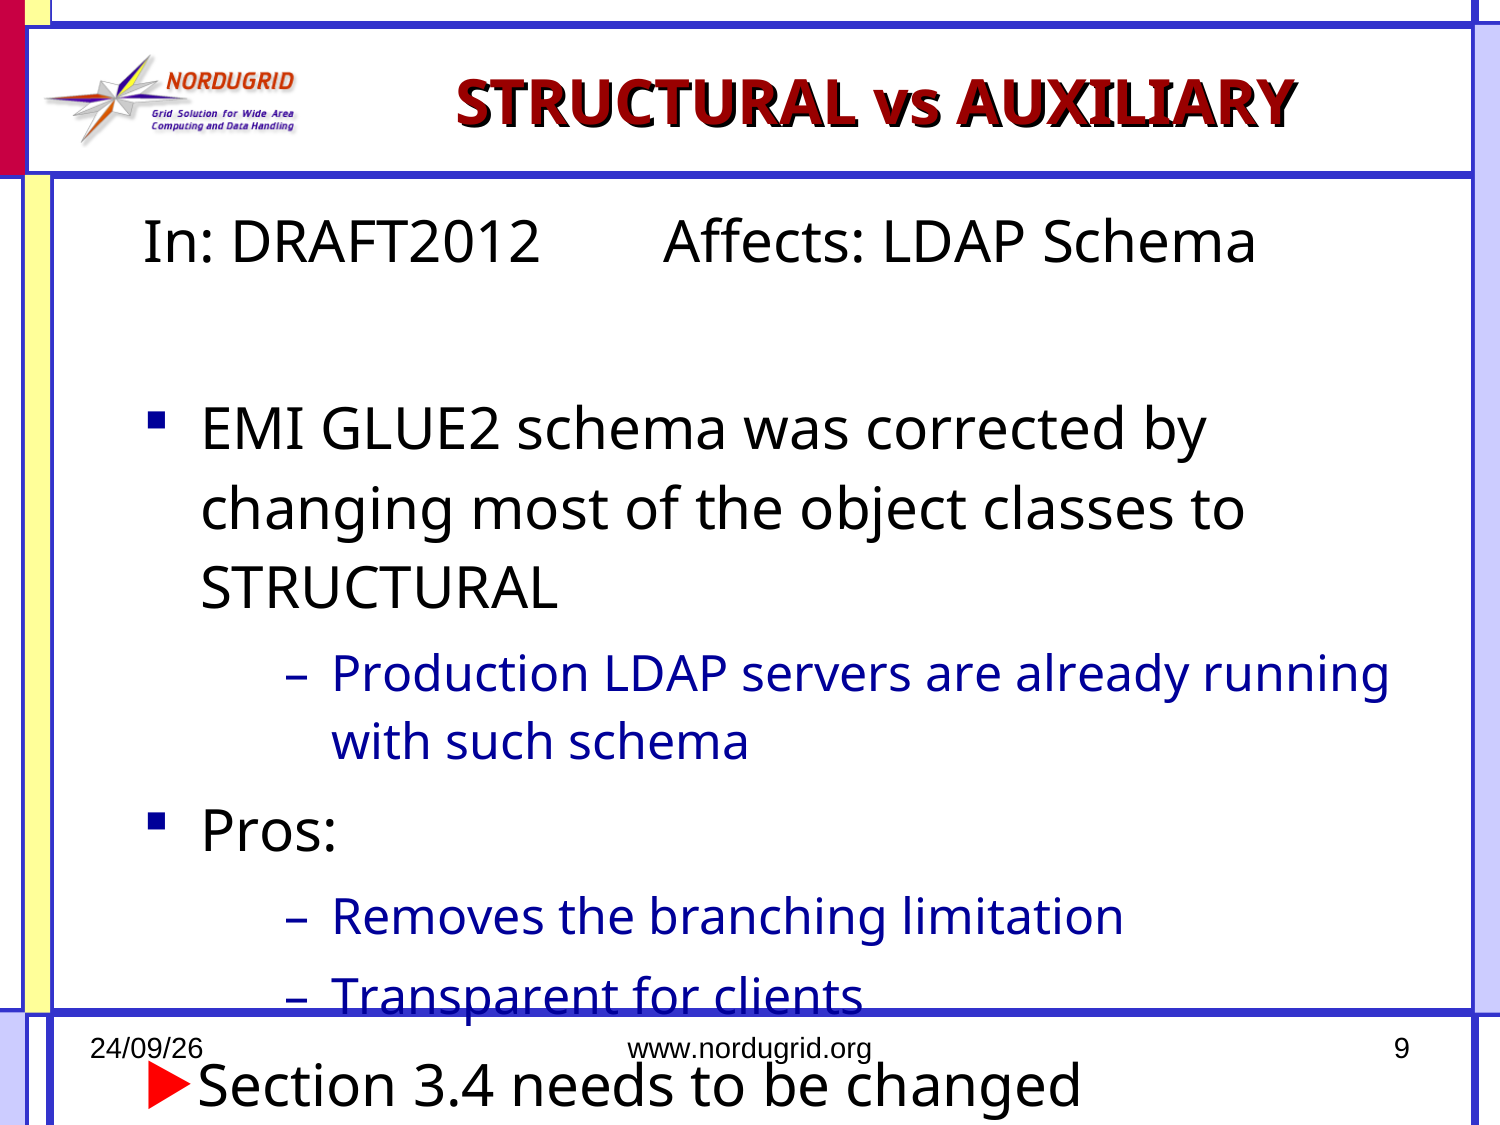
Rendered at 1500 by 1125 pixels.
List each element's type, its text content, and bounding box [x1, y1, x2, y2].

list In: DRAFT2012 Affects: LDAP Schema EMI GLUE2 schema was corrected by changing most of the object classes to STRUCTURAL Production LDAP servers are already running with such schema Pros: Removes the branching limitation Transparent for clients ▶Section 3.4 needs to be changed [87, 200, 1426, 1008]
title STRUCTURAL vs AUXILIARY [324, 17, 1428, 183]
picture [40, 49, 301, 148]
